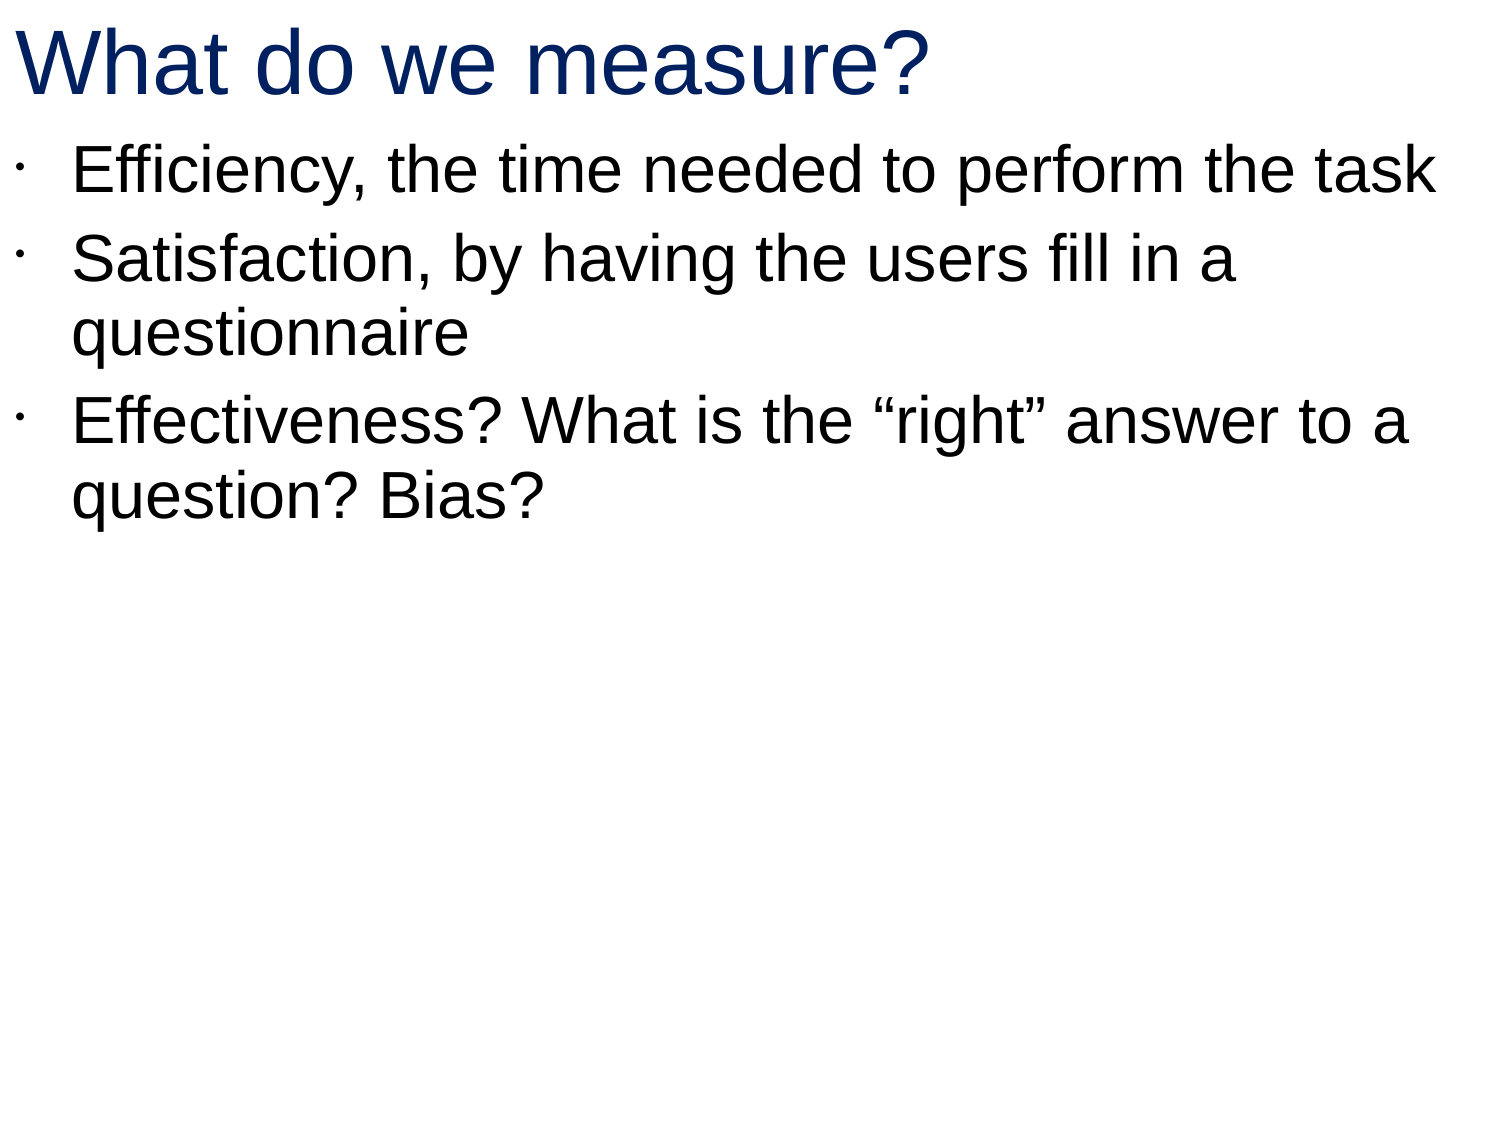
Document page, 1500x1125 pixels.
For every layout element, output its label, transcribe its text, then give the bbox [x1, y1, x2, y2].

text_box Efficiency, the time needed to perform the task Satisfaction, by having the users fill in a questionnaire Effectiveness? What is the “right” answer to a question? Bias? [0, 125, 1500, 796]
